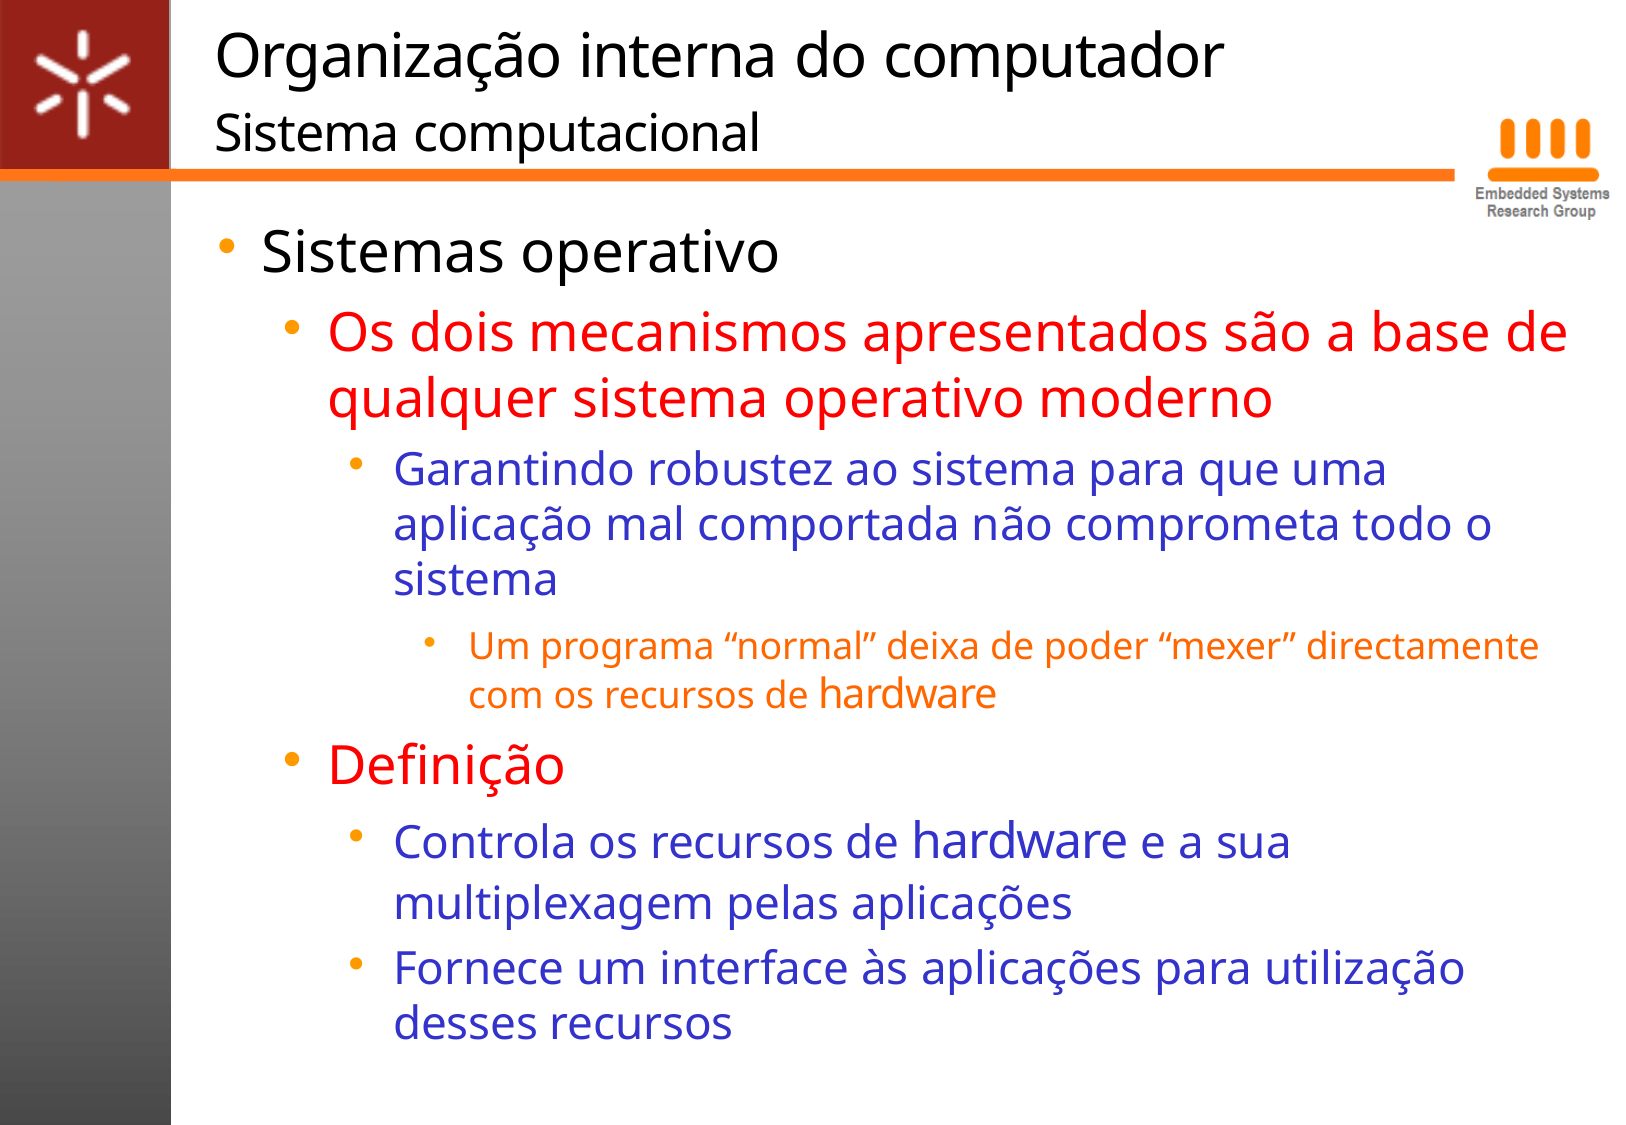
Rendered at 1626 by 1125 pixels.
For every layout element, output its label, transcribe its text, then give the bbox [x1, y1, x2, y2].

title Organização interna do computador Sistema computacional [212, 16, 1371, 234]
text_box Sistemas operativo Os dois mecanismos apresentados são a base de qualquer sistema operativo moderno Garantindo robustez ao sistema para que uma aplicação mal comportada não comprometa todo o sistema Um programa “normal” deixa de poder “mexer” directamente com os recursos de hardware Definição Controla os recursos de hardware e a sua multiplexagem pelas aplicações Fornece um interface às aplicações para utilização desses recursos [215, 196, 1598, 1049]
picture [0, 0, 171, 169]
picture [1475, 118, 1610, 220]
picture [0, 182, 171, 1125]
